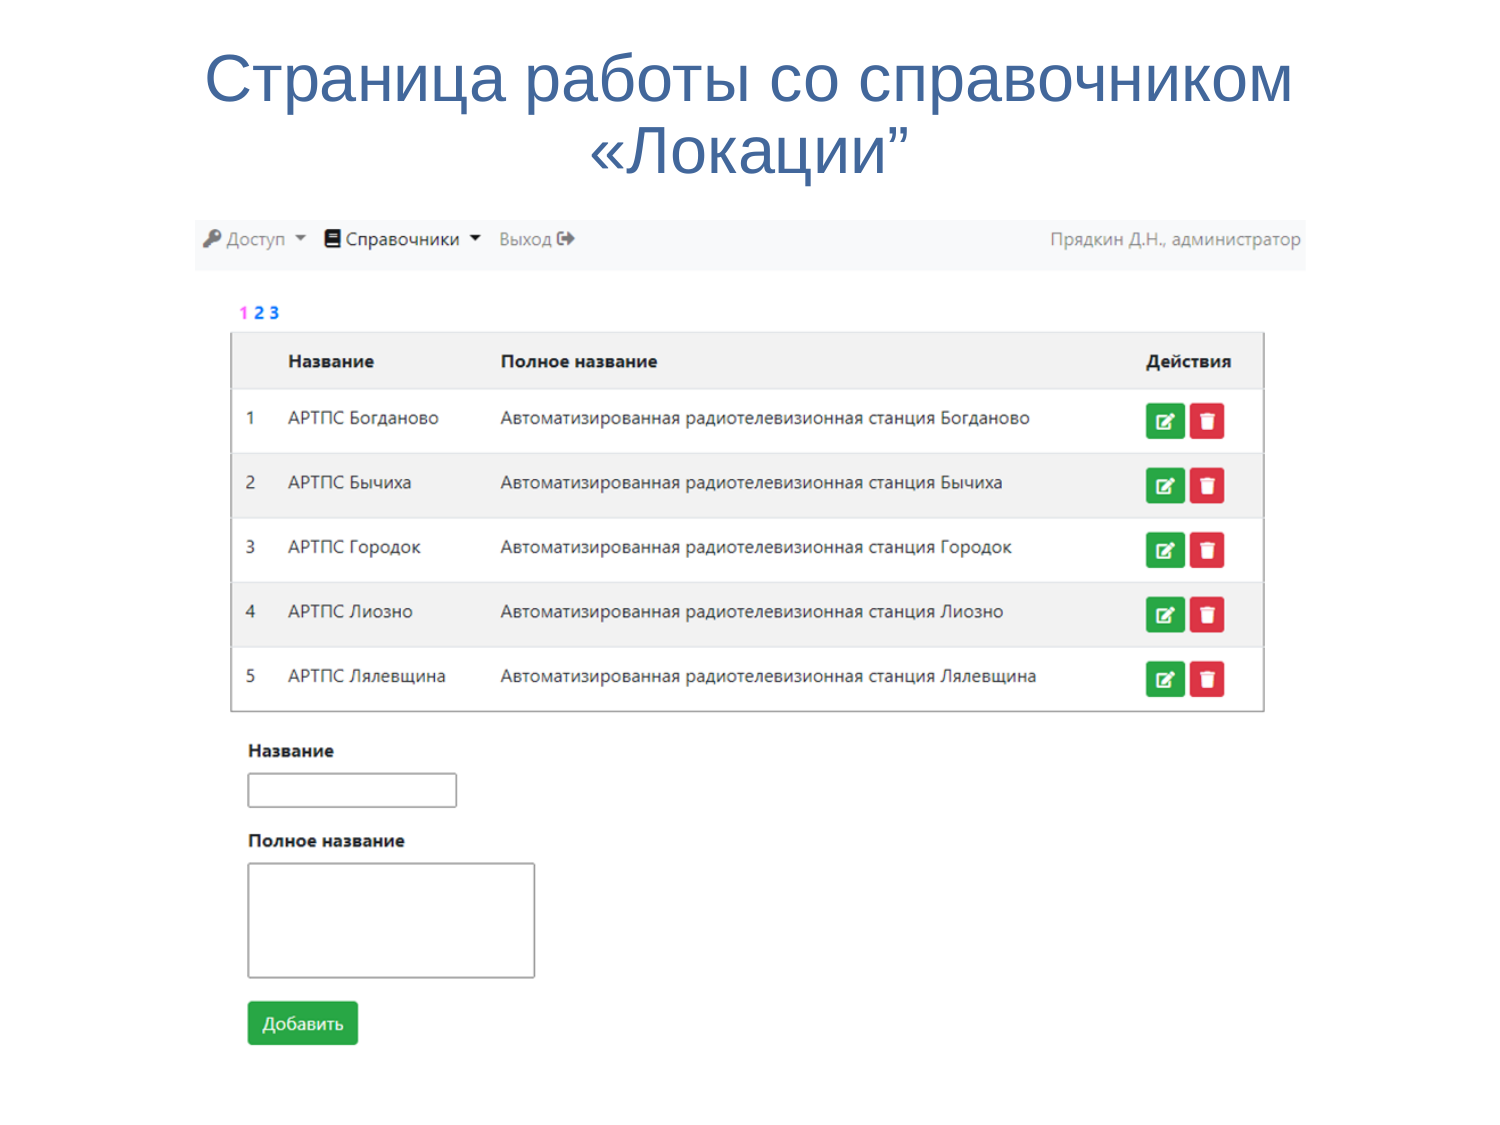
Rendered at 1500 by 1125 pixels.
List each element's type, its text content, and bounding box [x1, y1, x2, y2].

text_box Страница работы со справочником «Локации” [74, 44, 1425, 188]
picture [194, 220, 1306, 1051]
